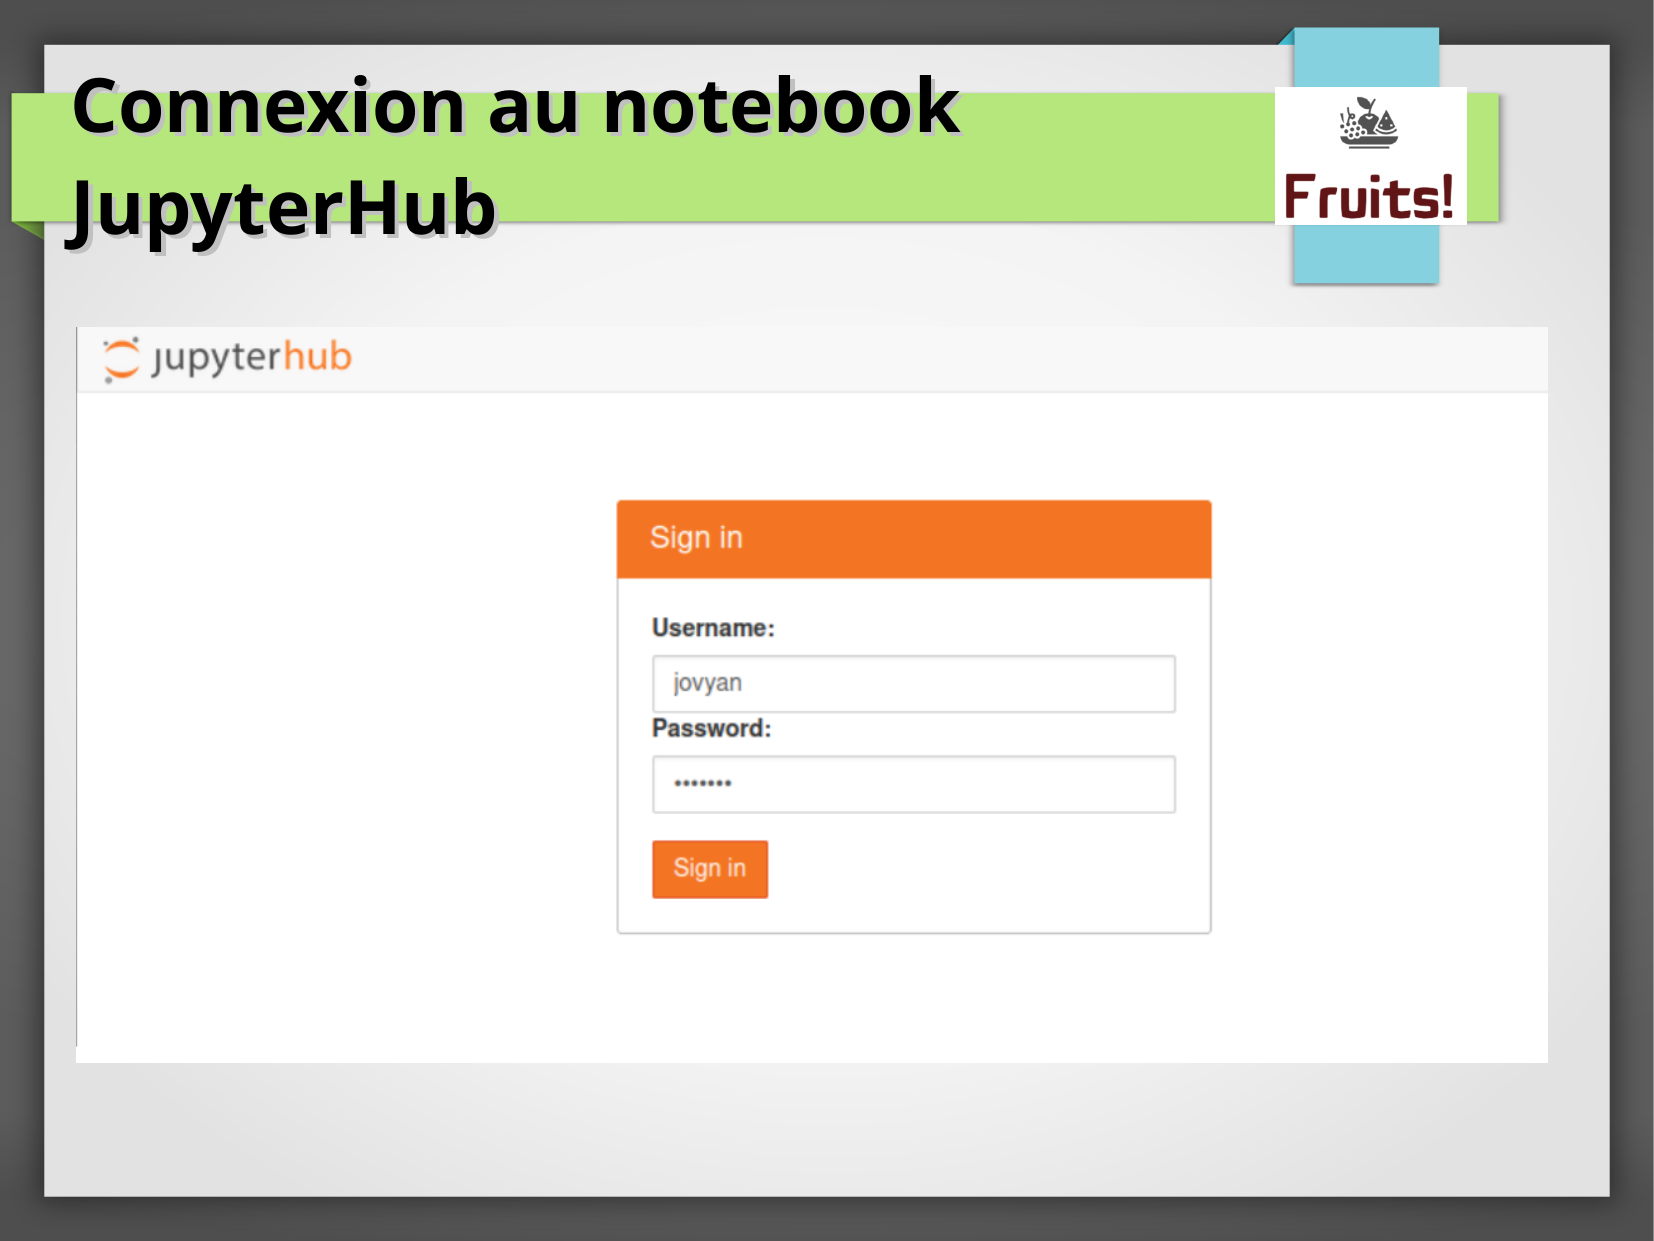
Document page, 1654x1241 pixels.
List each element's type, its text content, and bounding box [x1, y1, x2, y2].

picture [0, 0, 1654, 1241]
title Connexion au notebook JupyterHub [70, 70, 1406, 238]
